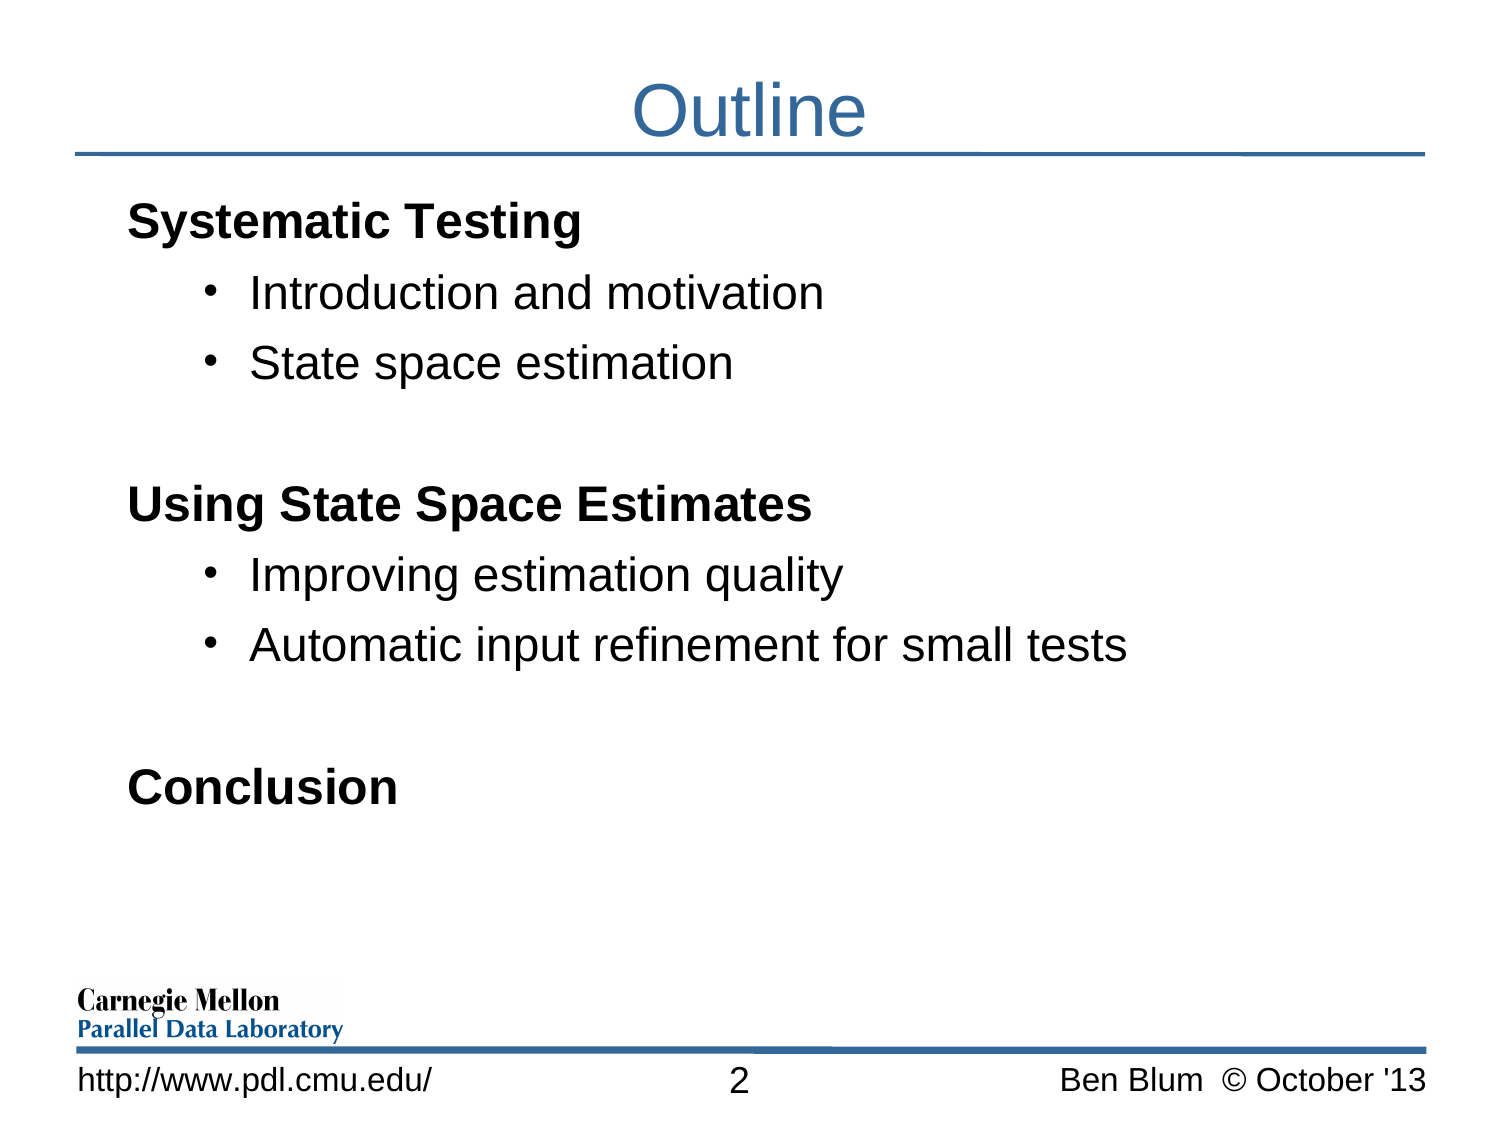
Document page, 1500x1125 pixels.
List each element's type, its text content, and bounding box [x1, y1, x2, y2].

title Outline [112, 50, 1388, 163]
picture [77, 979, 343, 1044]
list Systematic Testing Introduction and motivation State space estimation Using State Space Estimates Improving estimation quality Automatic input refinement for small tests Conclusion [112, 181, 1388, 940]
